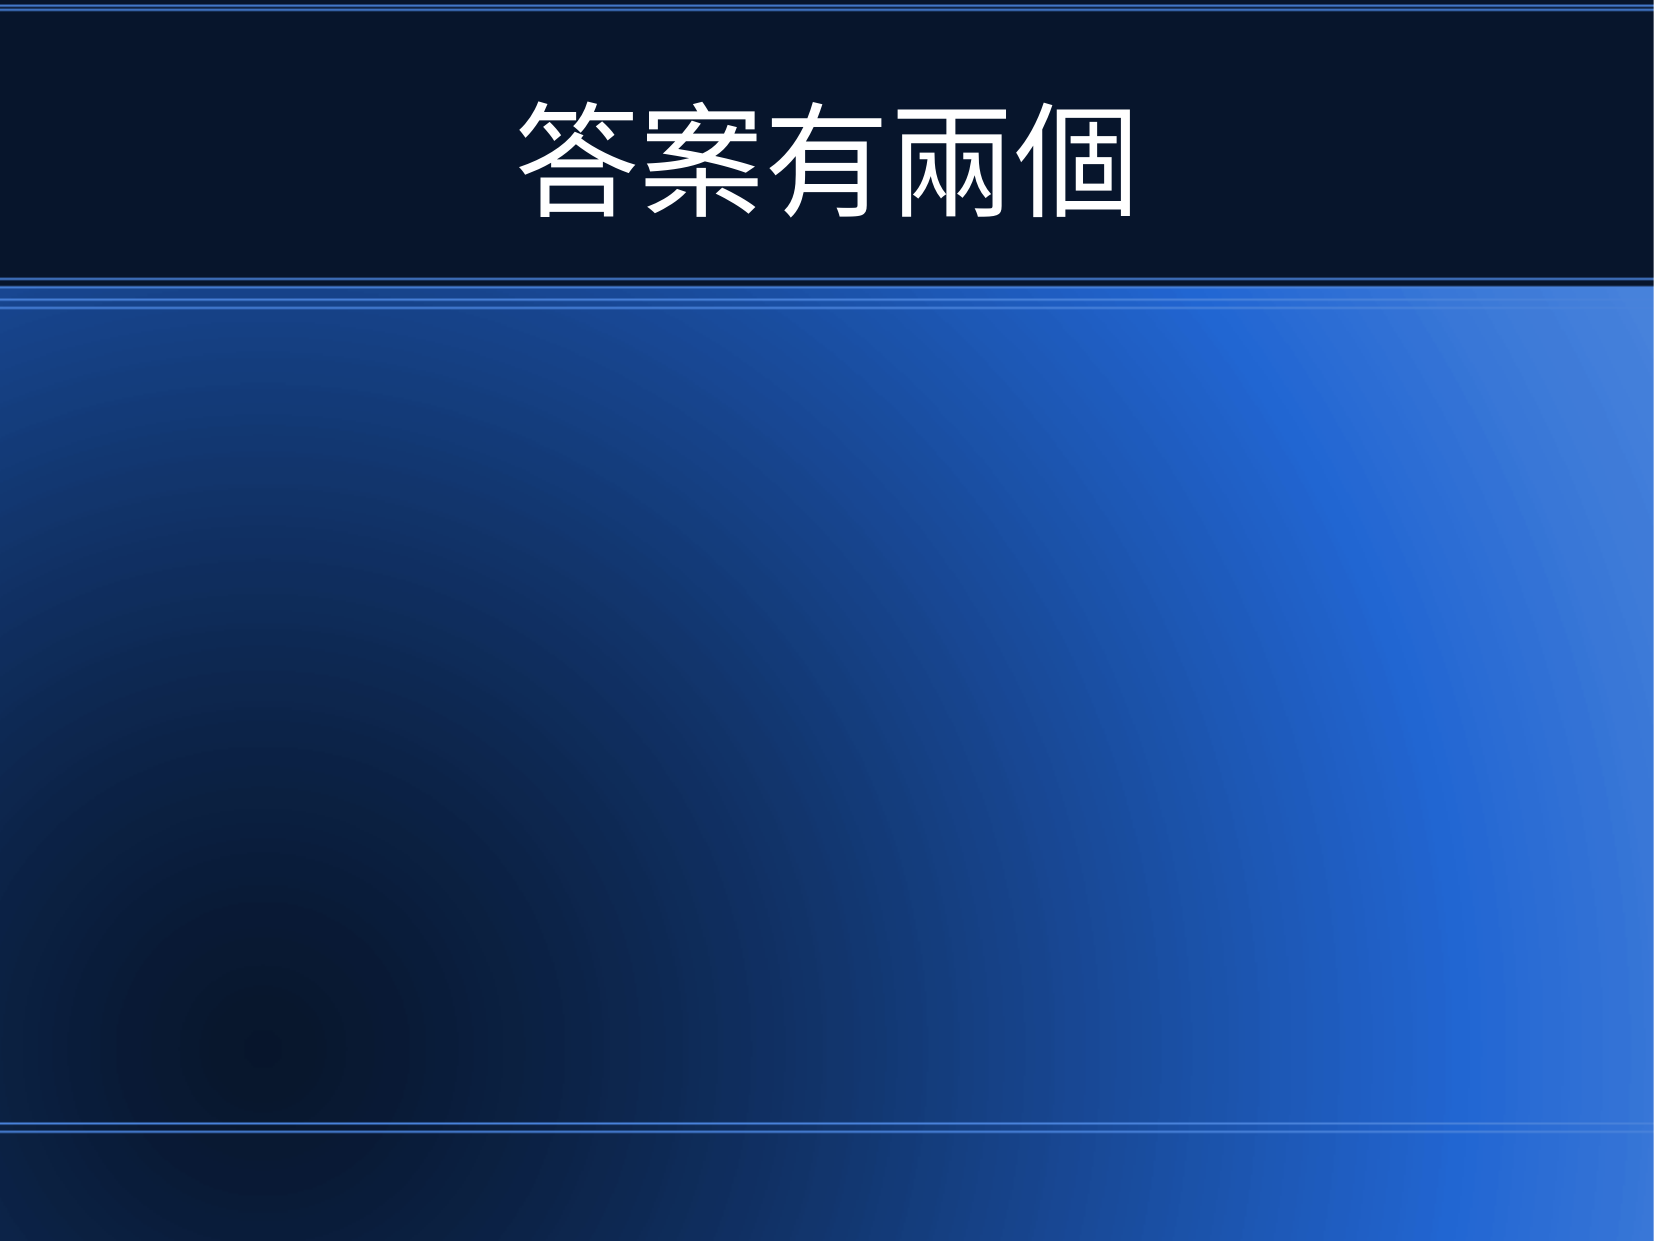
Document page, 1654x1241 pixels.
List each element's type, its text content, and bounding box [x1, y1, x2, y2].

picture [0, 0, 1654, 1241]
title 答案有兩個 [82, 49, 1571, 257]
